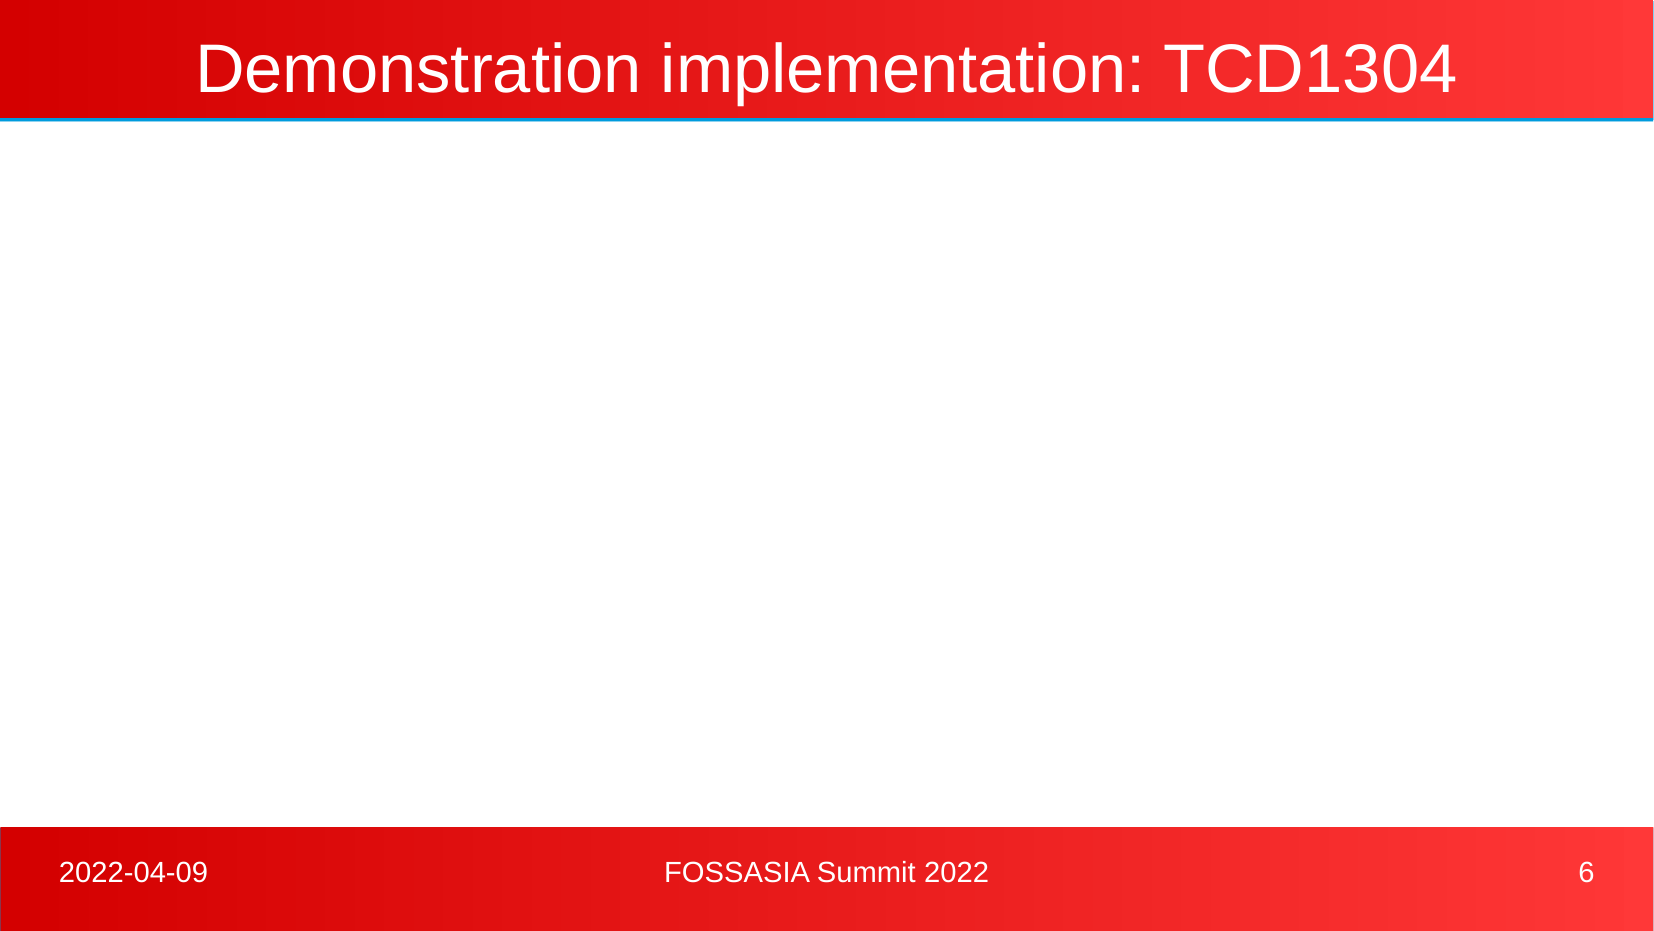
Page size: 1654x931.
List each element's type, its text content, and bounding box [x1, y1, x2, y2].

title Demonstration implementation: TCD1304 [59, 29, 1595, 108]
